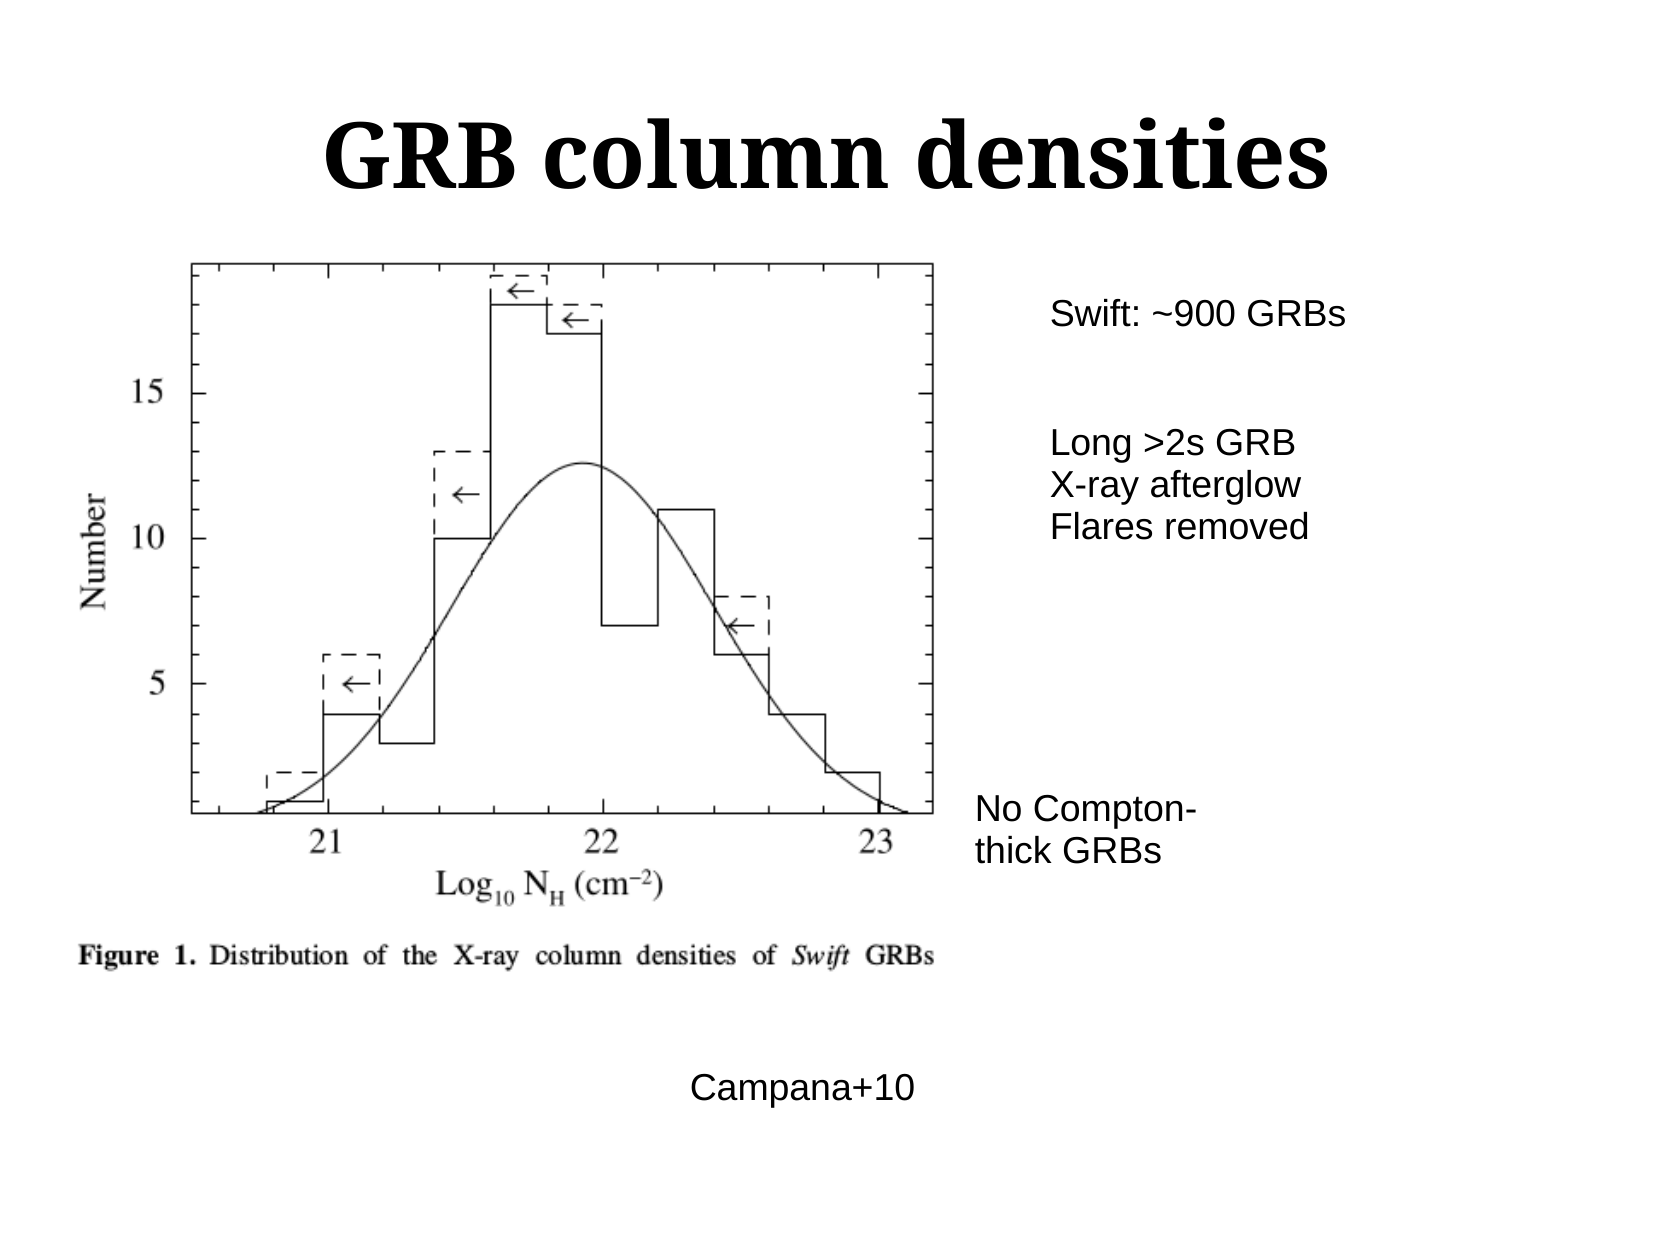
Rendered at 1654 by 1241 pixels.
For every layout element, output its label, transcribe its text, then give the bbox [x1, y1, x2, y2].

text_box Campana+10 [675, 1059, 976, 1201]
title GRB column densities [82, 49, 1571, 257]
text_box No Compton-thick GRBs [960, 780, 1246, 879]
text_box Swift: ~900 GRBs [1035, 285, 1531, 342]
text_box Long >2s GRB X-ray afterglow Flares removed [1035, 414, 1654, 556]
picture [70, 236, 946, 976]
